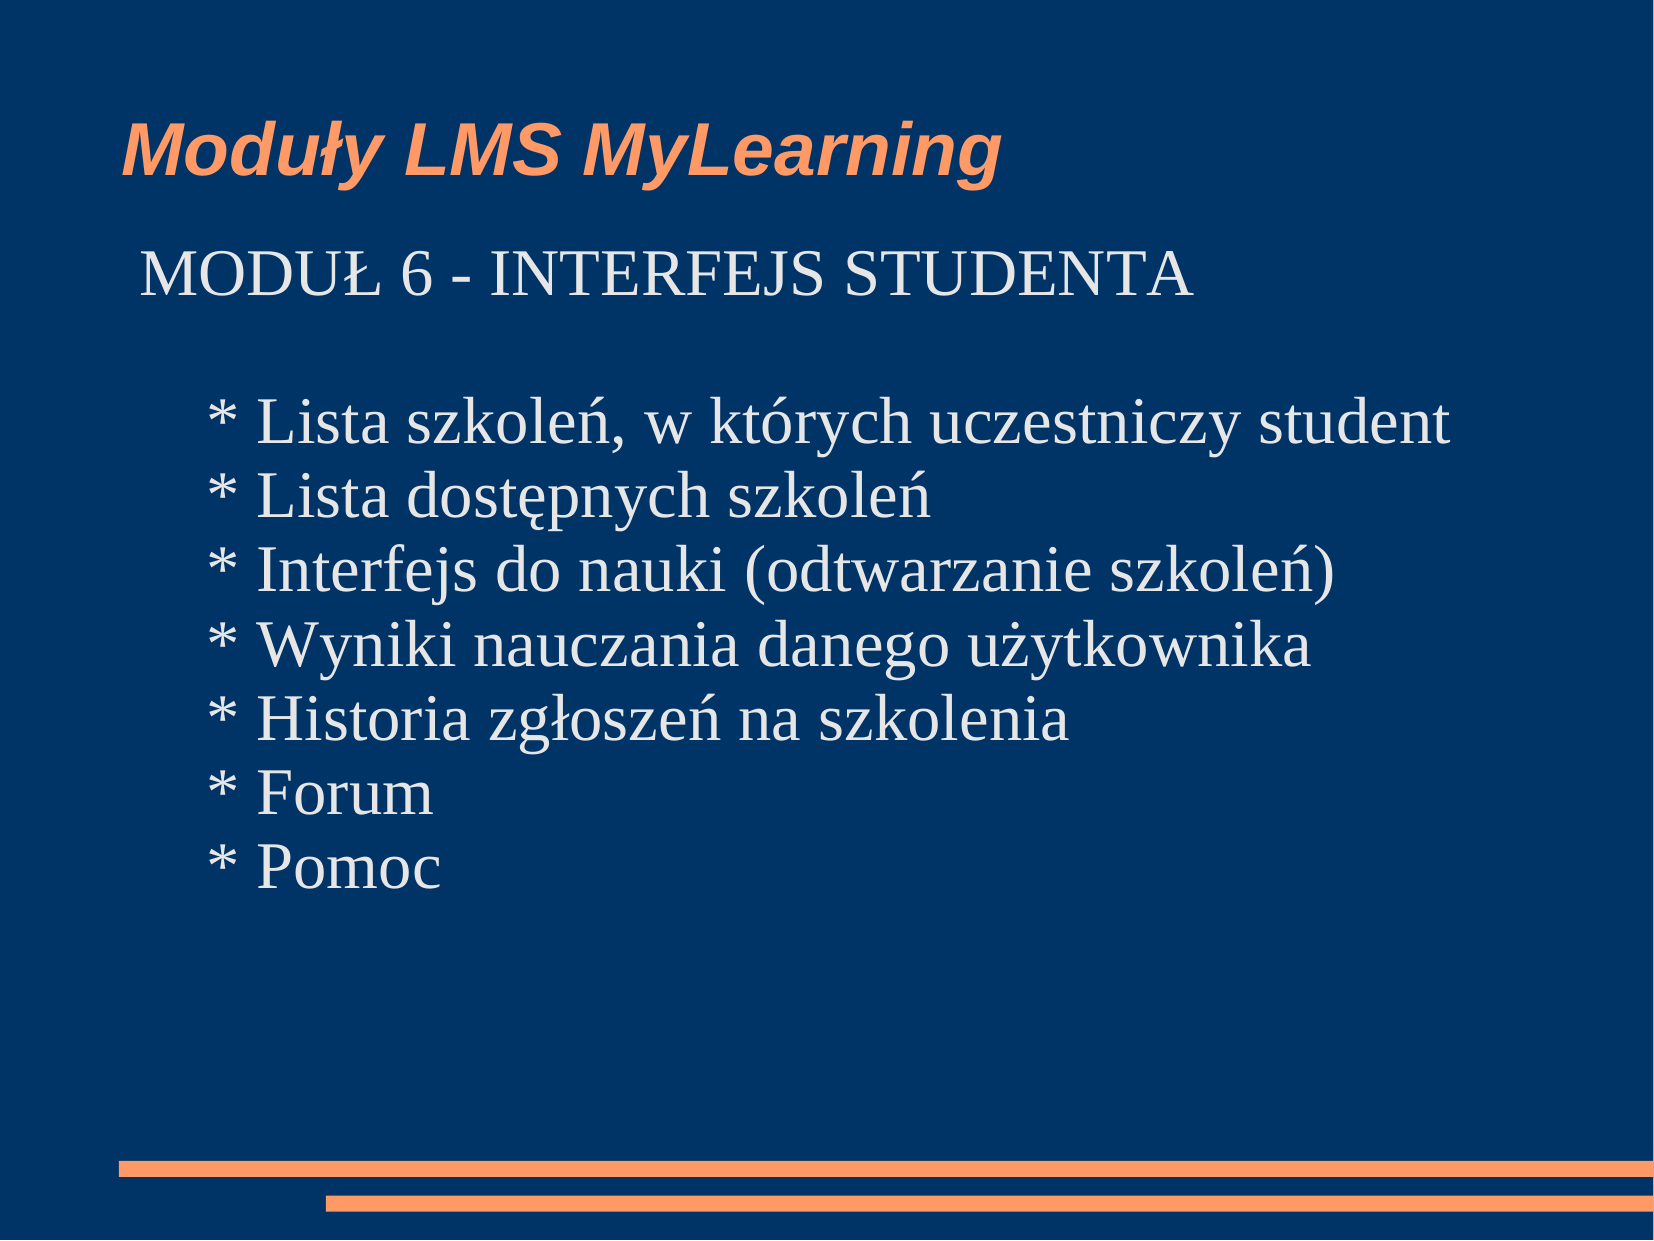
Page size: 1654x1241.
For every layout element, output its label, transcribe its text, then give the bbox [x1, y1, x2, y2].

list MODUŁ 6 - INTERFEJS STUDENTA * Lista szkoleń, w których uczestniczy student * Lista dostępnych szkoleń * Interfejs do nauki (odtwarzanie szkoleń) * Wyniki nauczania danego użytkownika * Historia zgłoszeń na szkolenia * Forum * Pomoc [121, 236, 1561, 1241]
title Moduły LMS MyLearning [121, 53, 1534, 236]
